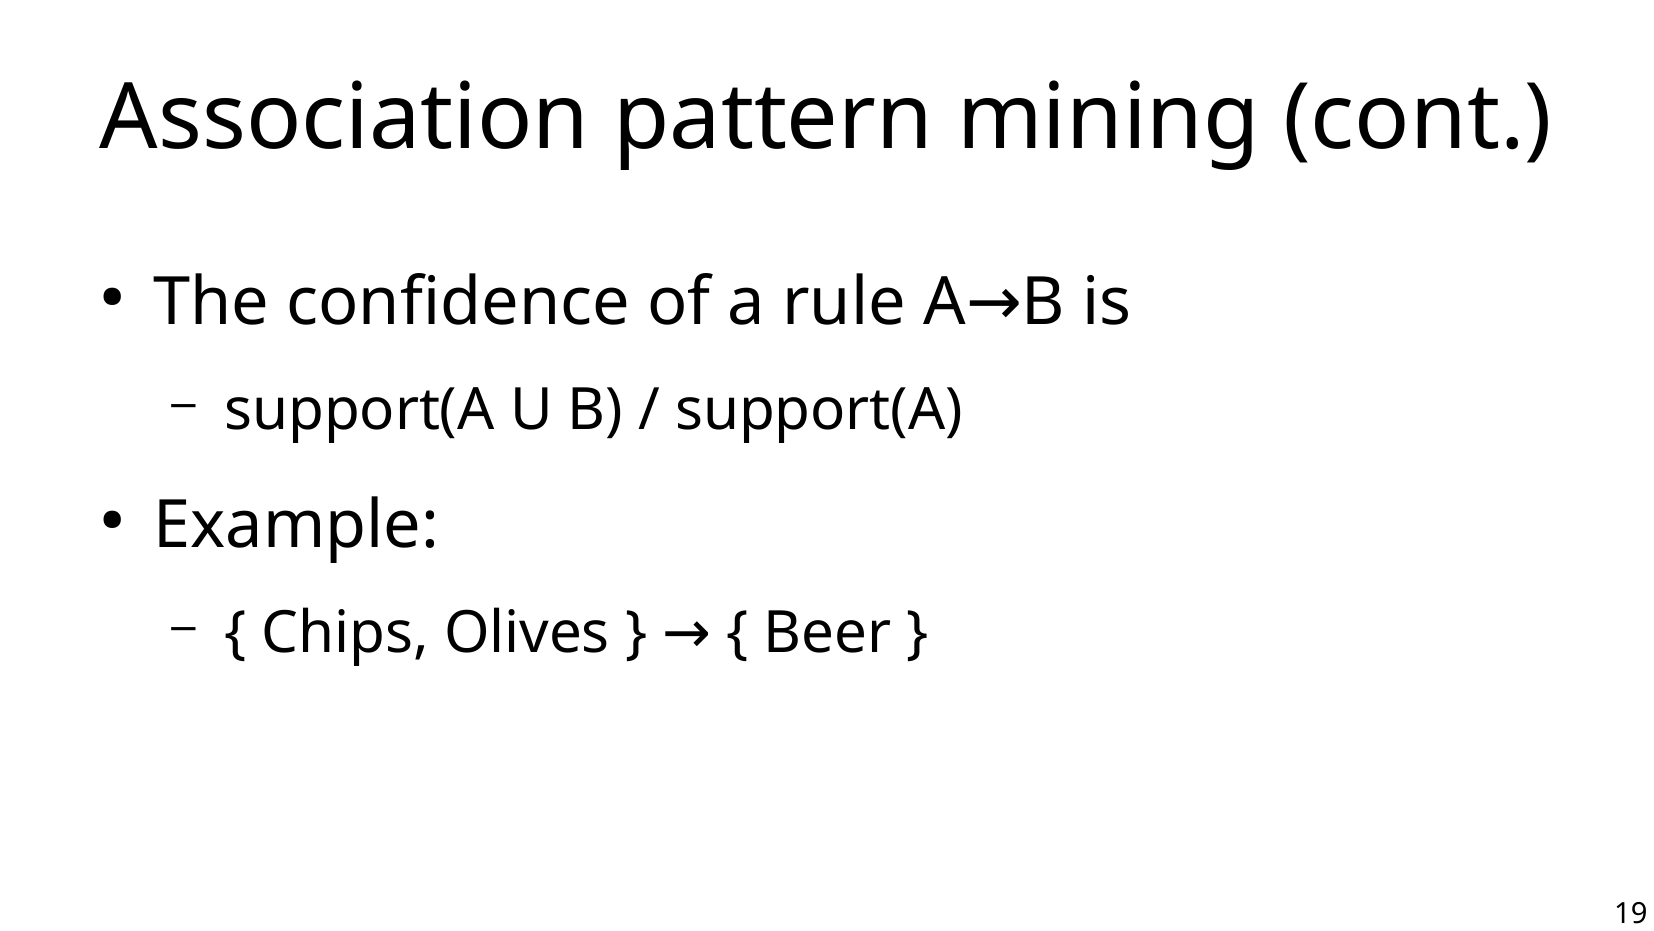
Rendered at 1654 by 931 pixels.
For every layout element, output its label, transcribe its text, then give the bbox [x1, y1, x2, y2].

list The confidence of a rule A→B is support(A U B) / support(A) Example: { Chips, Olives } → { Beer } [82, 253, 1571, 793]
title Association pattern mining (cont.) [82, 1, 1571, 226]
